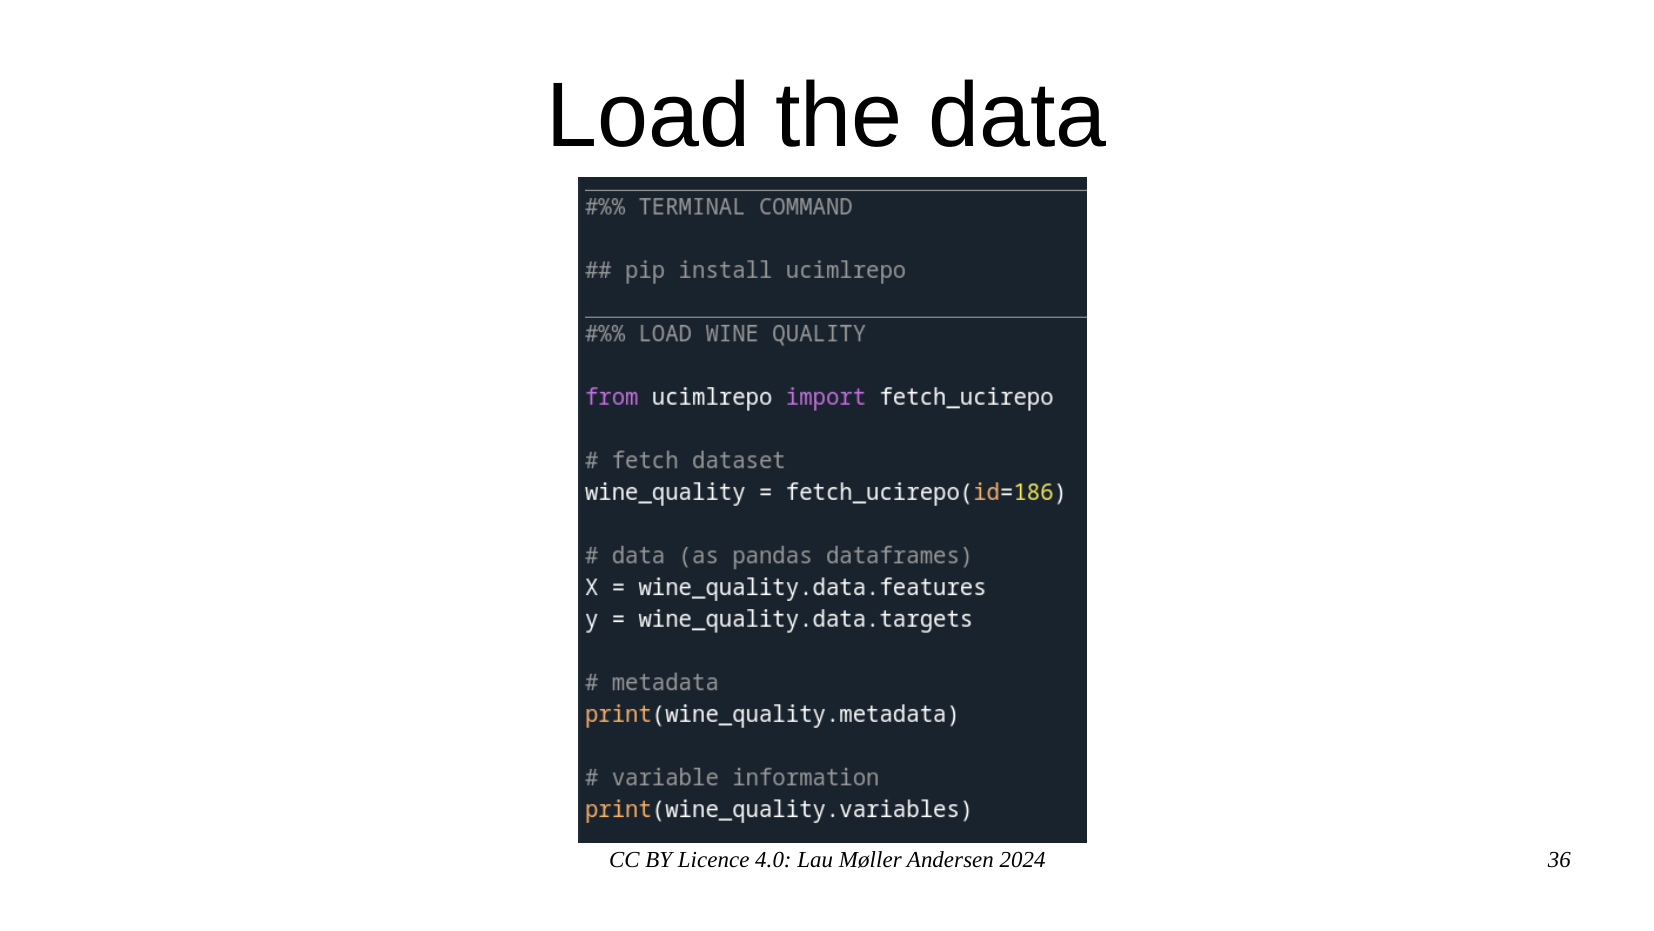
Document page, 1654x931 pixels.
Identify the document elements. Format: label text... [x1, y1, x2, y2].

title Load the data [82, 37, 1571, 193]
picture [578, 177, 1087, 843]
